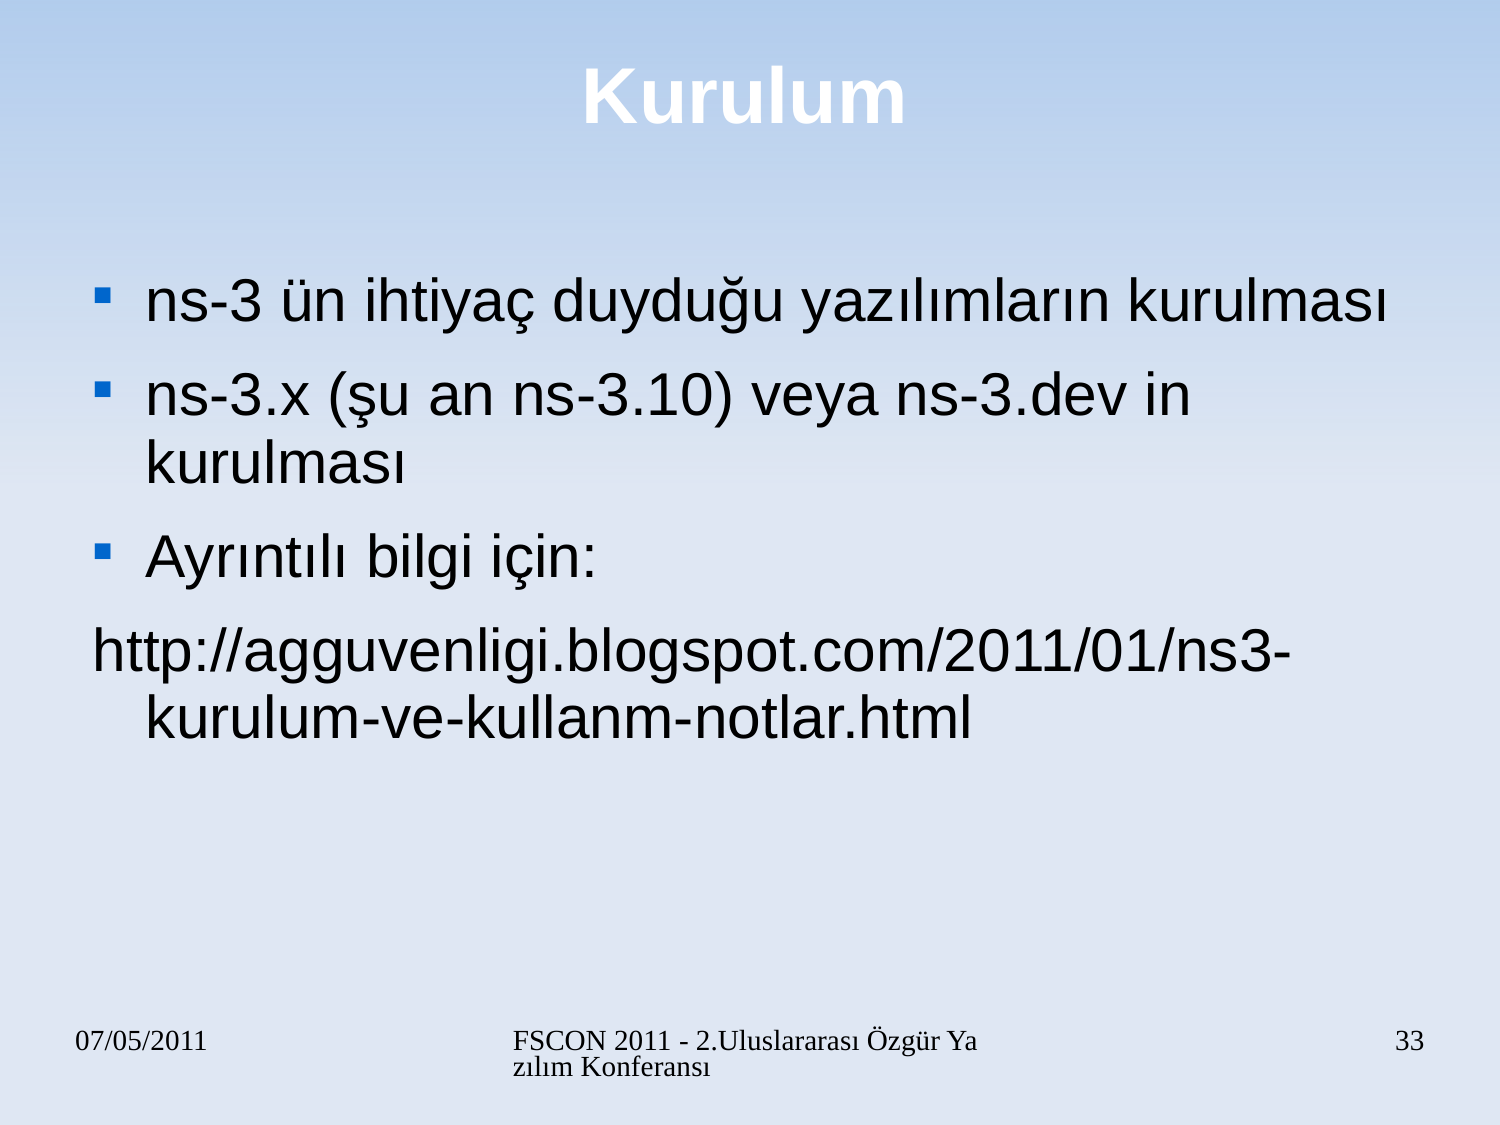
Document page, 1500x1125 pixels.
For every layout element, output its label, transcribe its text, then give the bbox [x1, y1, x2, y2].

list ns-3 ün ihtiyaç duyduğu yazılımların kurulması ns-3.x (şu an ns-3.10) veya ns-3.dev in kurulması Ayrıntılı bilgi için: http://agguvenligi.blogspot.com/2011/01/ns3-kurulum-ve-kullanm-notlar.html [75, 263, 1426, 1006]
picture [0, 0, 1500, 1125]
title Kurulum [69, 0, 1420, 188]
